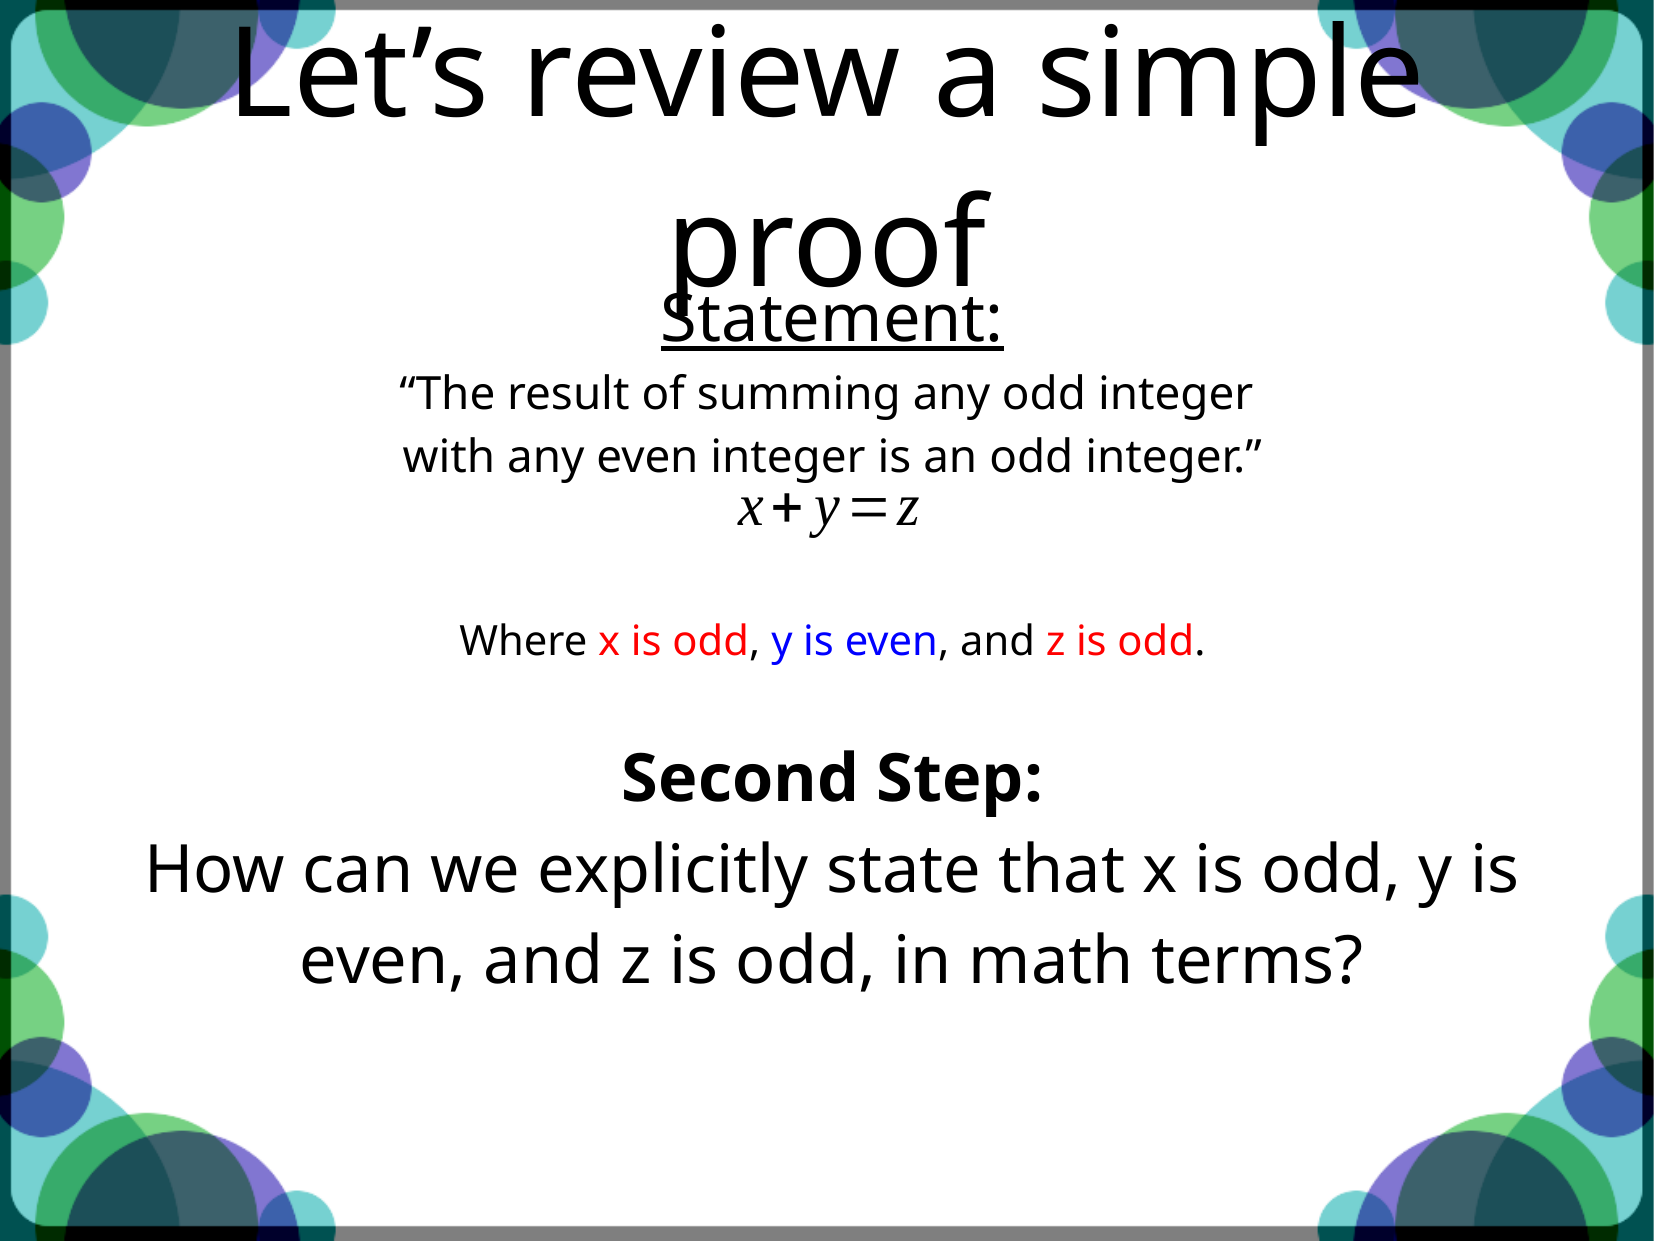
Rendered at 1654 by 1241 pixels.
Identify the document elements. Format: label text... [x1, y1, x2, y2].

picture [0, 0, 1654, 1241]
text_box Statement: “The result of summing any odd integer with any even integer is an odd integer.” Where x is odd, y is even, and z is odd. Second Step: How can we explicitly state that x is odd, y is even, and z is odd, in math terms? [135, 270, 1531, 943]
chart [720, 473, 936, 541]
title Let’s review a simple proof [82, 49, 1571, 257]
